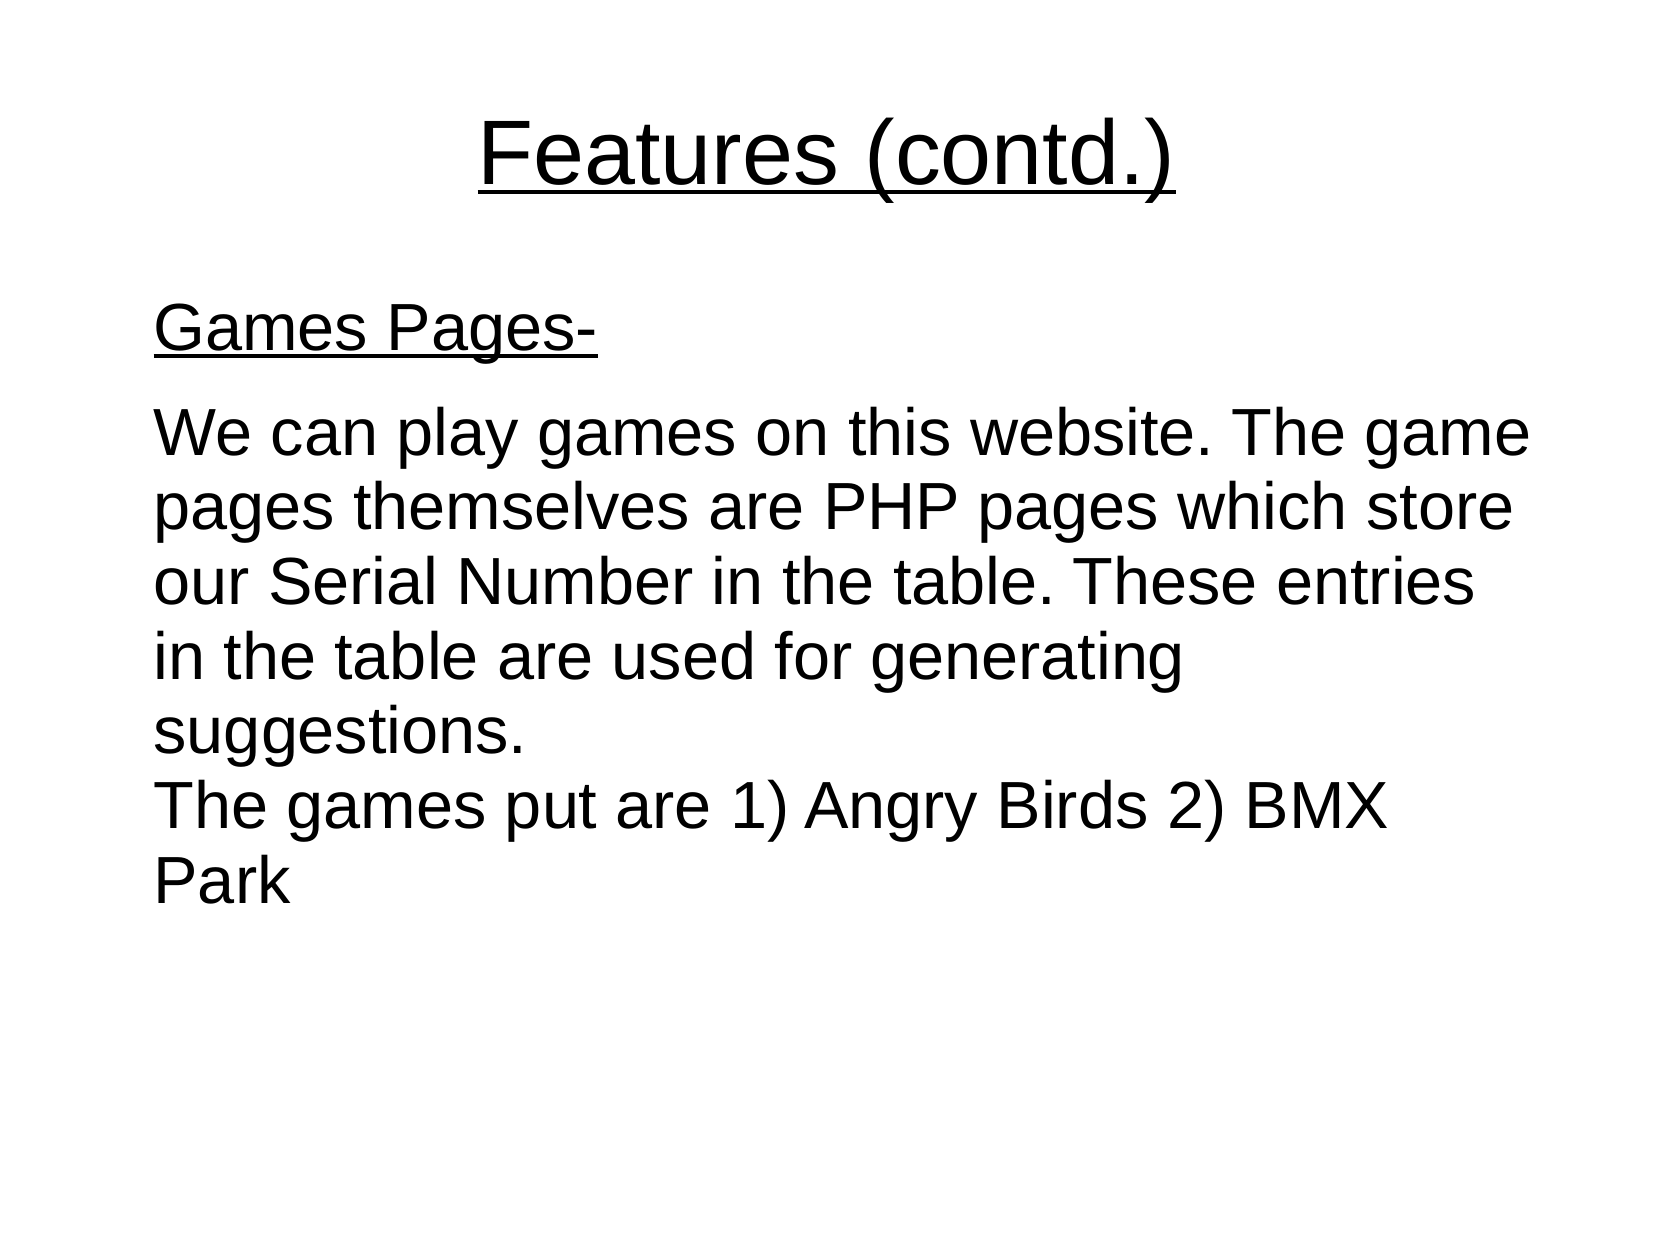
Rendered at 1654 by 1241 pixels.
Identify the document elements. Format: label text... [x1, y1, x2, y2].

list Games Pages- We can play games on this website. The game pages themselves are PHP pages which store our Serial Number in the table. These entries in the table are used for generating suggestions. The games put are 1) Angry Birds 2) BMX Park [82, 290, 1538, 1010]
title Features (contd.) [82, 49, 1571, 257]
